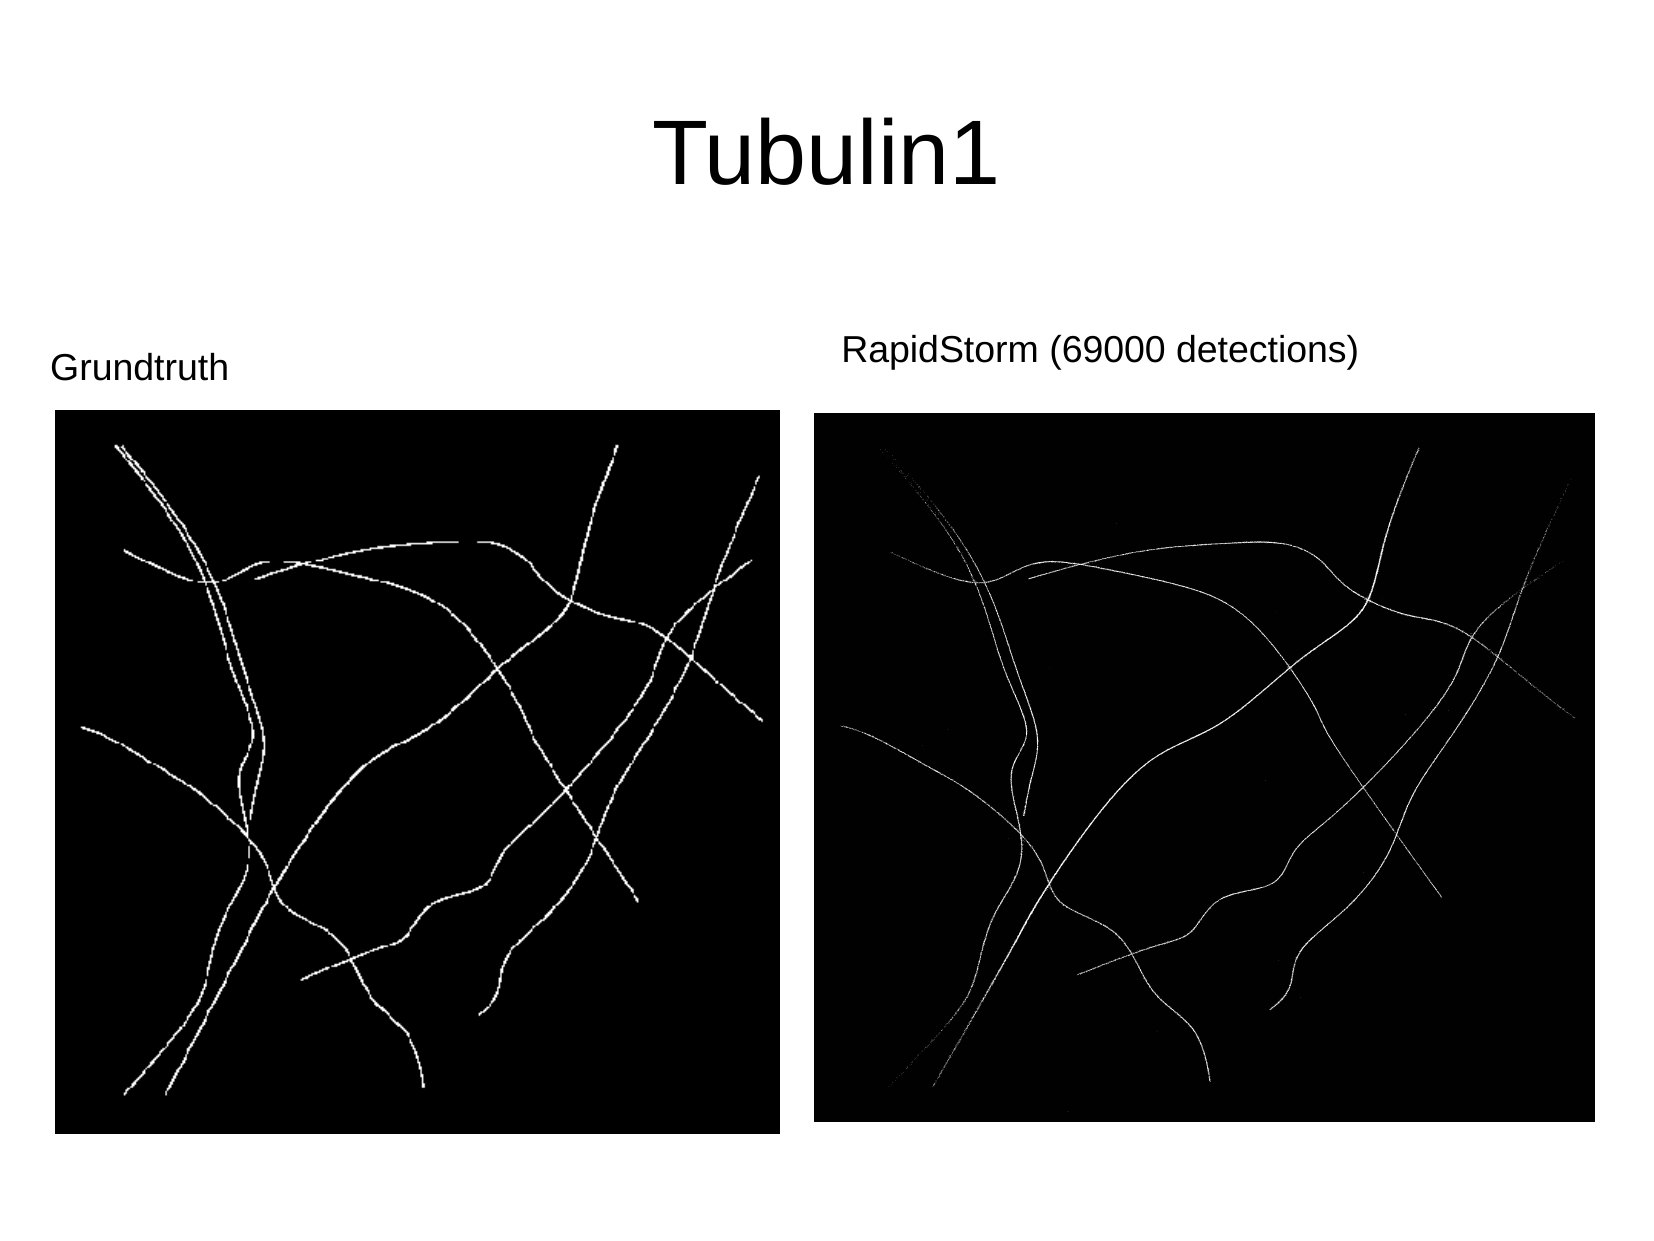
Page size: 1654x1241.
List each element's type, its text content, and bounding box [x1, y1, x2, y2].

picture [814, 413, 1595, 1122]
text_box RapidStorm (69000 detections) [826, 321, 1534, 378]
picture [55, 410, 780, 1134]
text_box Grundtruth [35, 339, 591, 402]
title Tubulin1 [82, 49, 1571, 257]
